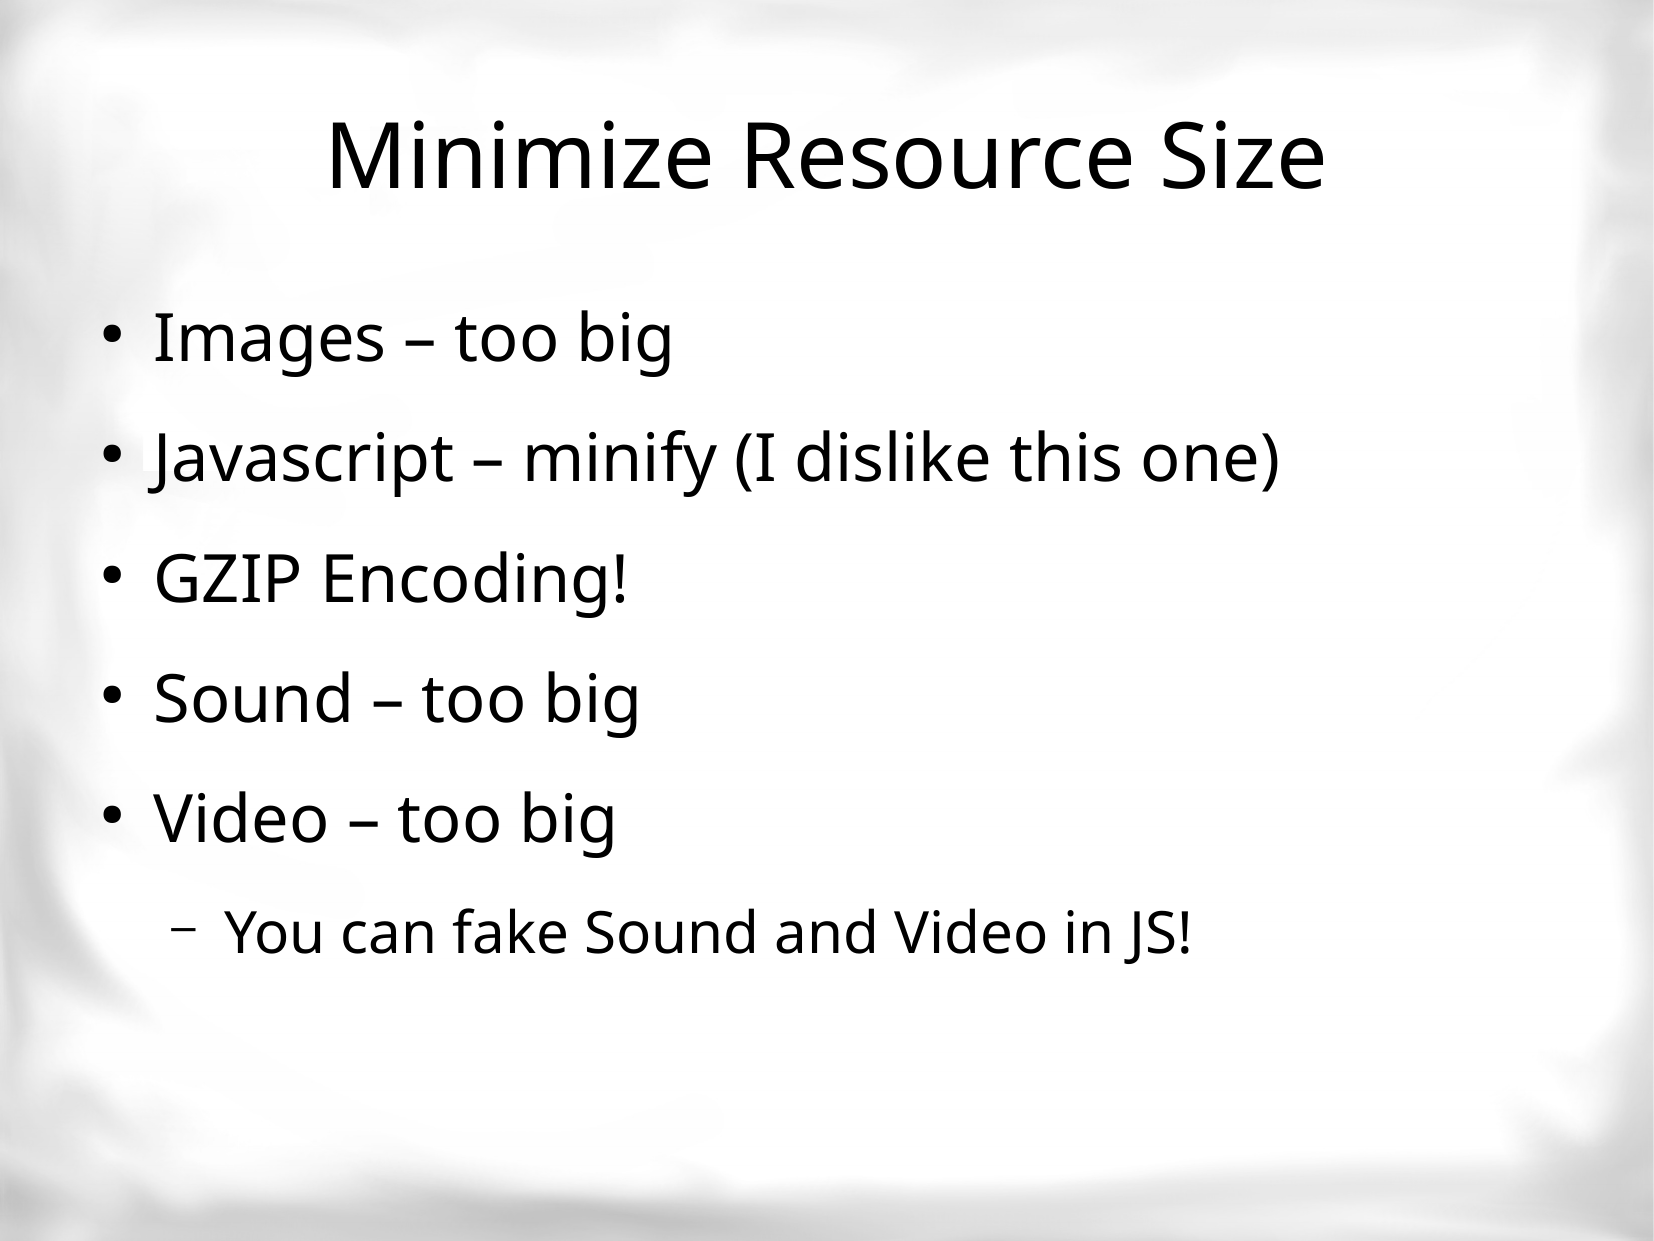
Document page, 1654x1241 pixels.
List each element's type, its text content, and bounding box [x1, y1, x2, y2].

list Images – too big Javascript – minify (I dislike this one) GZIP Encoding! Sound – too big Video – too big You can fake Sound and Video in JS! [82, 290, 1571, 1010]
title Minimize Resource Size [82, 49, 1571, 257]
picture [0, 0, 1654, 1241]
